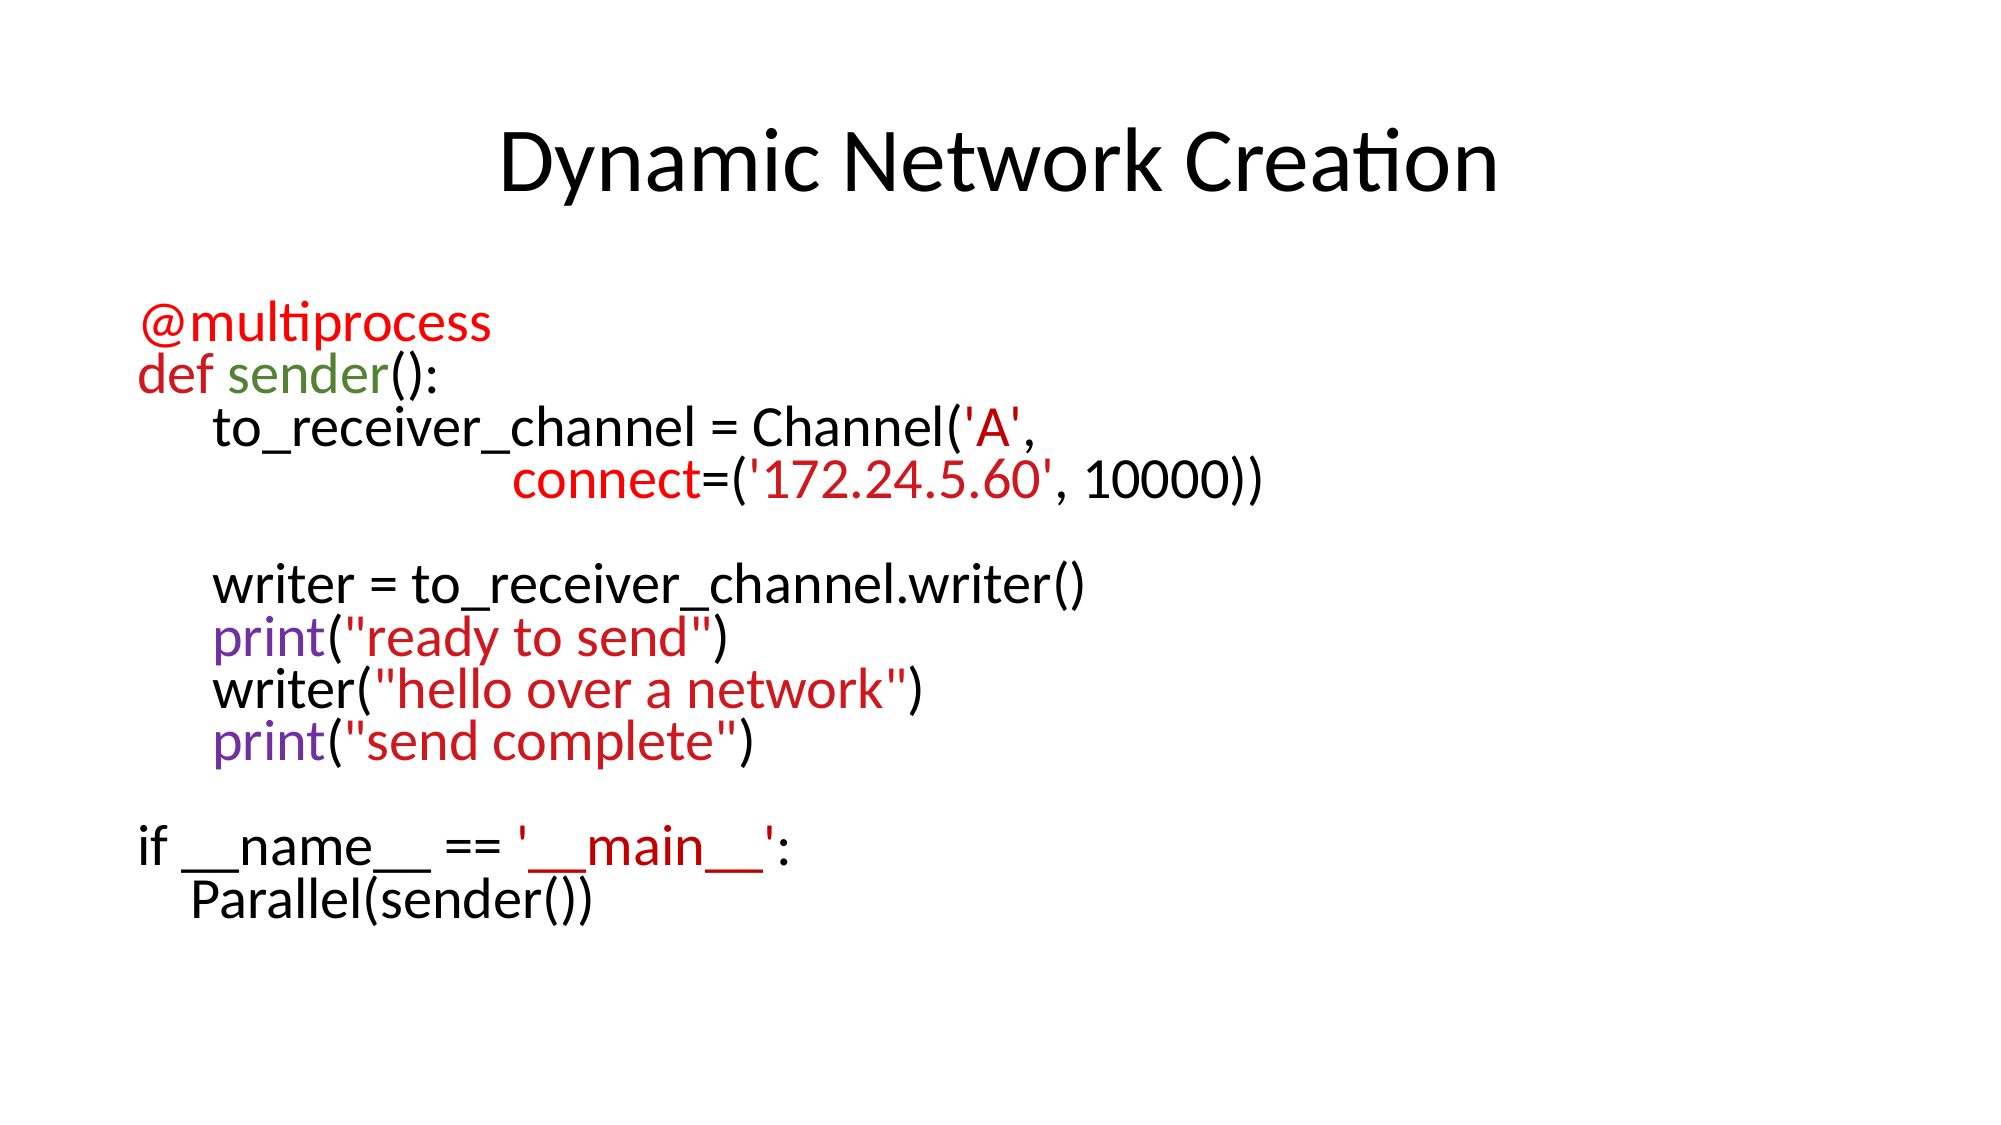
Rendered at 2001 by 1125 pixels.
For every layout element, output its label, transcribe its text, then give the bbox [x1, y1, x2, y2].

title Dynamic Network Creation [137, 59, 1863, 278]
list @multiprocess def sender(): to_receiver_channel = Channel('A', connect=('172.24.5.60', 10000)) writer = to_receiver_channel.writer() print("ready to send") writer("hello over a network") print("send complete") if __name__ == '__main__': Parallel(sender()) [137, 299, 1863, 1014]
